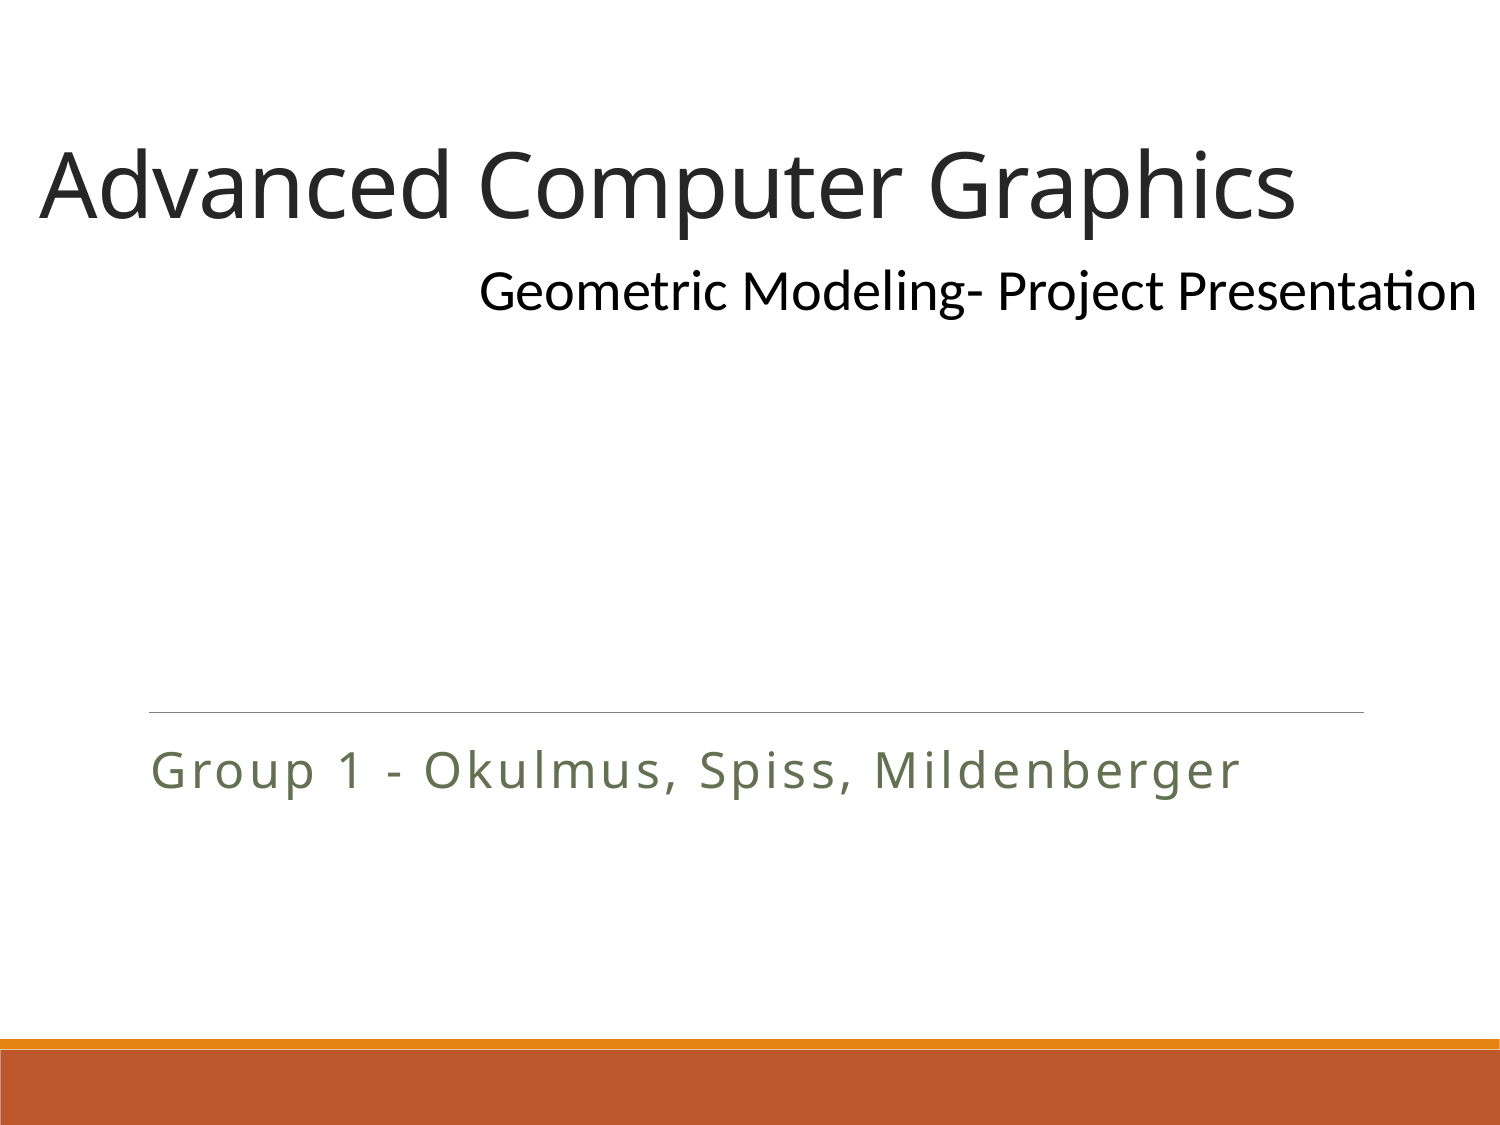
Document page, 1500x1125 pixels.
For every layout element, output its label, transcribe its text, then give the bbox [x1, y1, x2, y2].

subtitle Group 1 - Okulmus, Spiss, Mildenberger [135, 730, 1373, 919]
text_box Geometric Modeling- Project Presentation [464, 244, 1500, 330]
title Advanced Computer Graphics [24, 124, 1500, 245]
